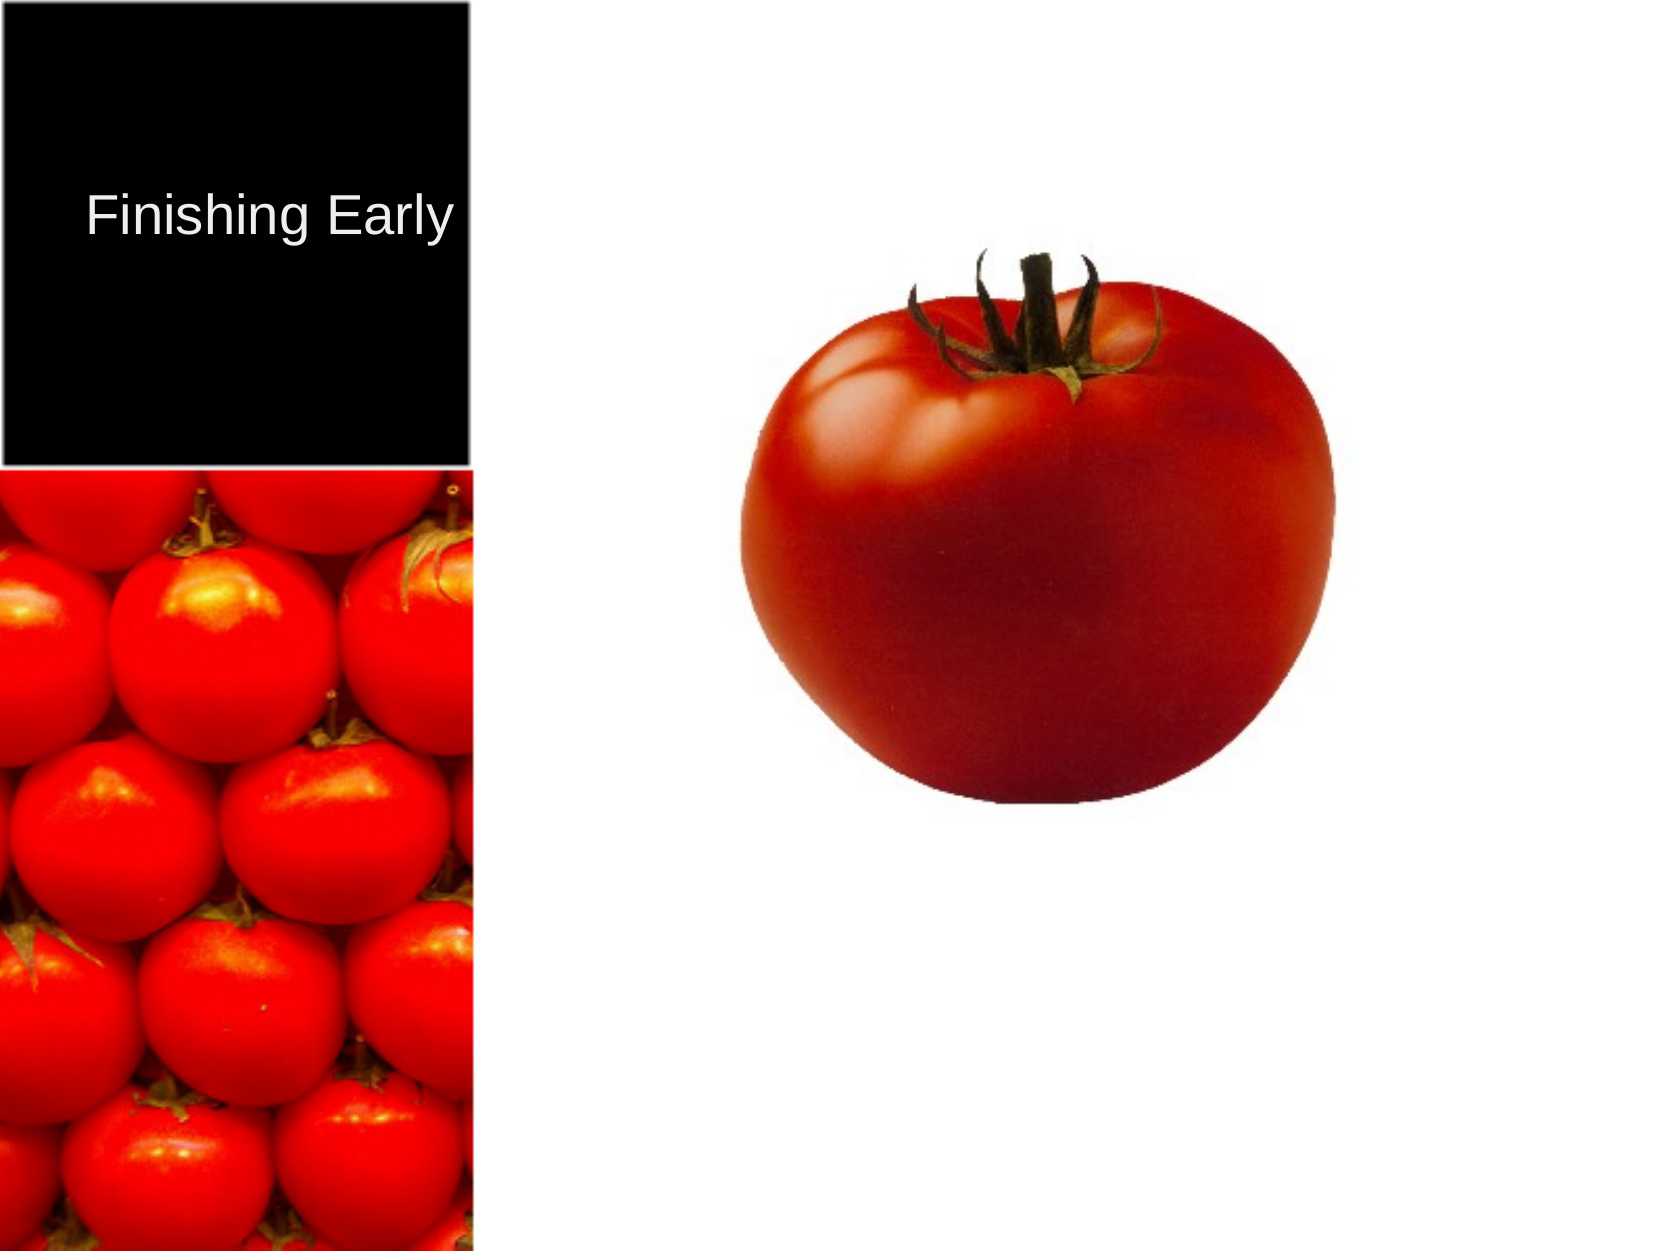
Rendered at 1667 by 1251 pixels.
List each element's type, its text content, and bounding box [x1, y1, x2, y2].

text_box Finishing Early [24, 183, 455, 248]
picture [0, 0, 1667, 1251]
